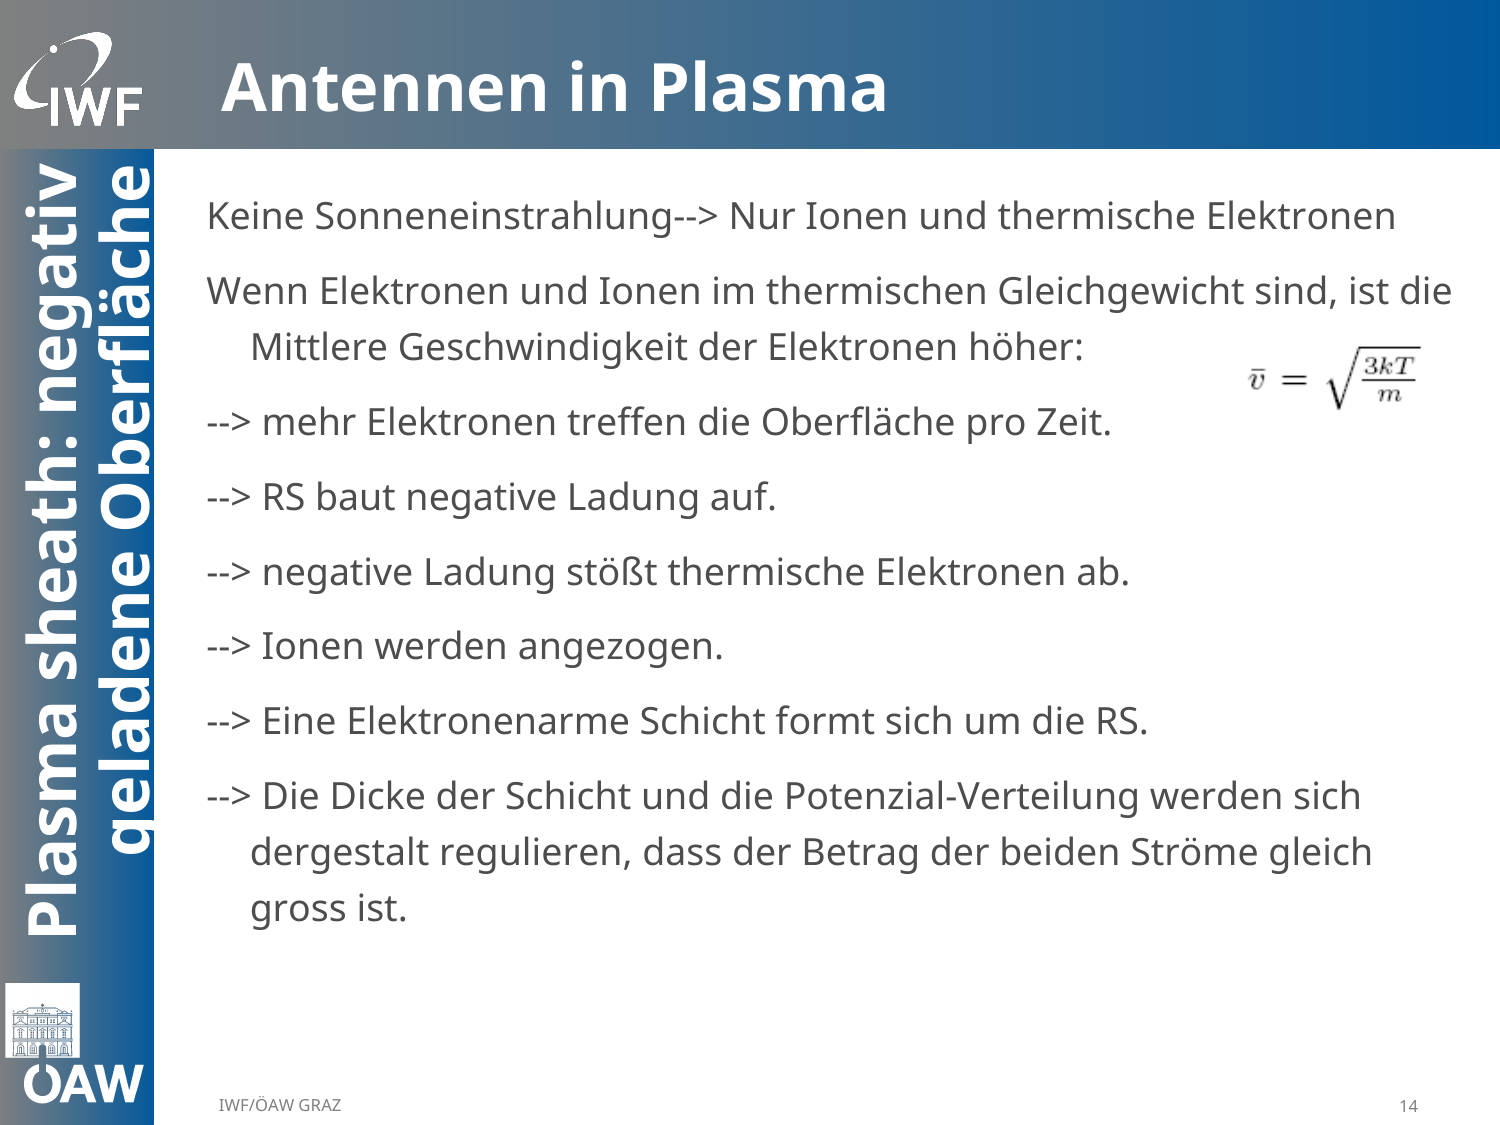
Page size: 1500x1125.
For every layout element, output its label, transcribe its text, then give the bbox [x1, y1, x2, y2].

picture [1243, 342, 1430, 412]
text_box Plasma sheath: negativ geladene Oberfläche [29, 148, 154, 959]
picture [8, 32, 154, 132]
title Antennen in Plasma [206, 31, 1459, 149]
list Keine Sonneneinstrahlung--> Nur Ionen und thermische Elektronen Wenn Elektronen und Ionen im thermischen Gleichgewicht sind, ist die Mittlere Geschwindigkeit der Elektronen höher: --> mehr Elektronen treffen die Oberfläche pro Zeit. --> RS baut negative Ladung auf. --> negative Ladung stößt thermische Elektronen ab. --> Ionen werden angezogen. --> Eine Elektronenarme Schicht formt sich um die RS. --> Die Dicke der Schicht und die Potenzial-Verteilung werden sich dergestalt regulieren, dass der Betrag der beiden Ströme gleich gross ist. [206, 184, 1459, 1083]
picture [5, 983, 154, 1105]
